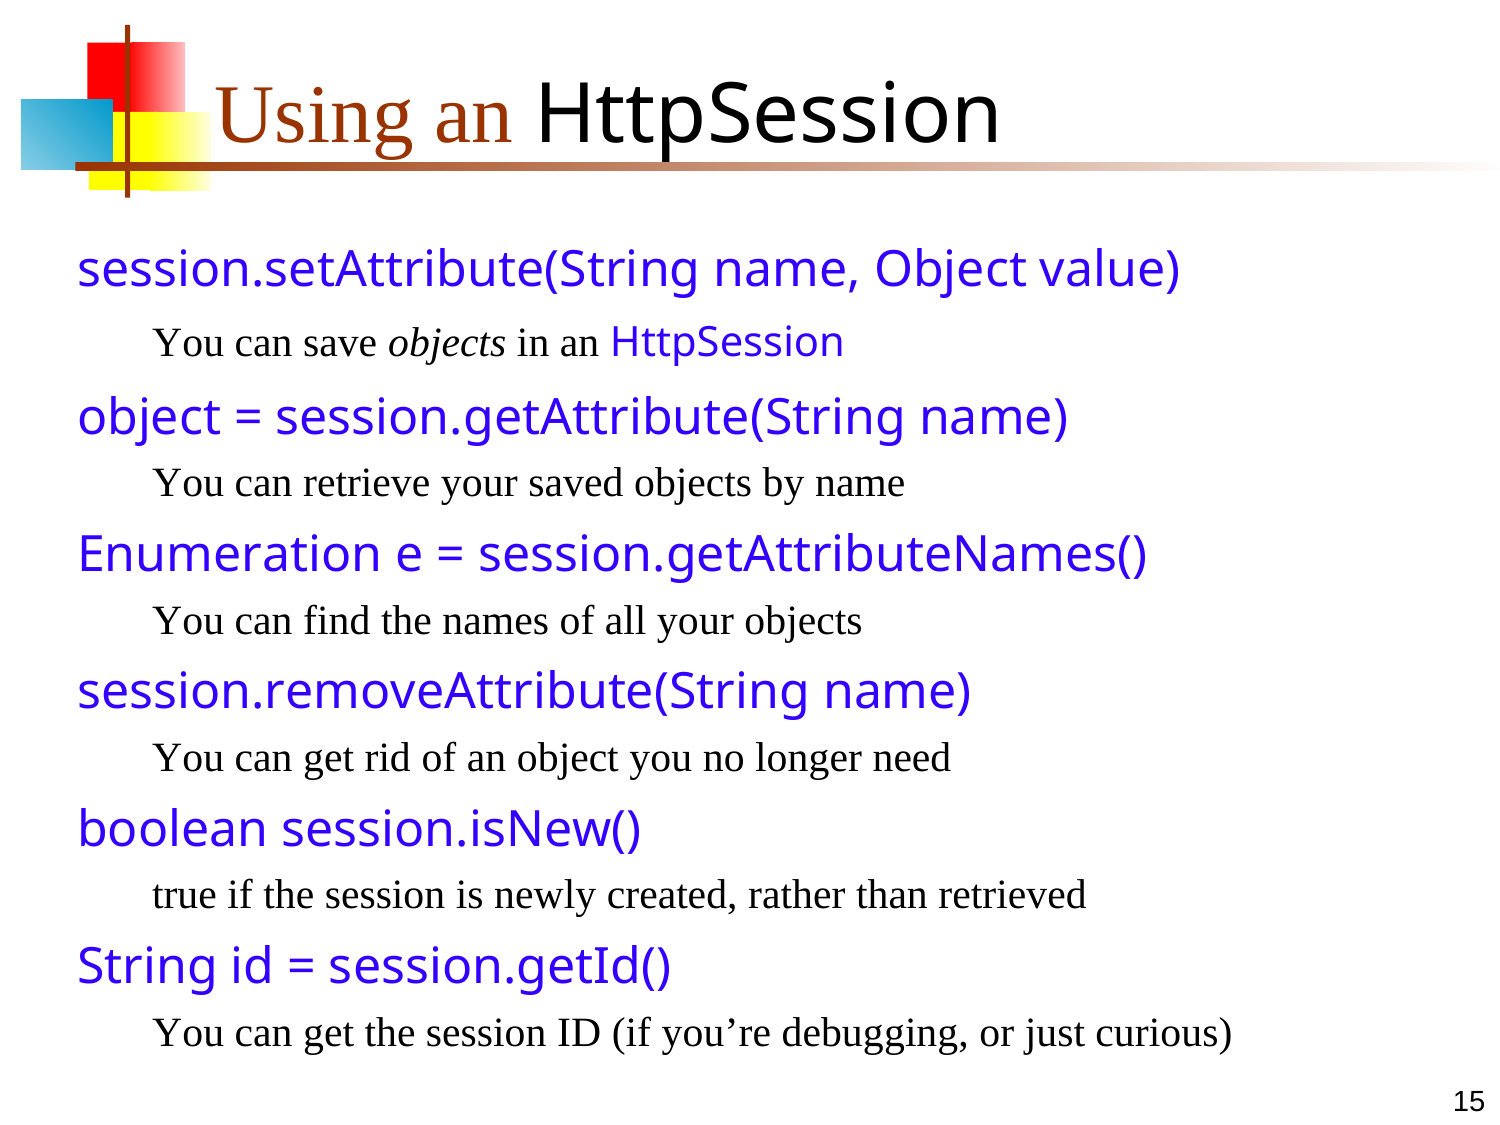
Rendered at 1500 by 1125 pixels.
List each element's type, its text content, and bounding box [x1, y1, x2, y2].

title Using an HttpSession [199, 37, 1479, 175]
list session.setAttribute(String name, Object value) You can save objects in an HttpSession object = session.getAttribute(String name) You can retrieve your saved objects by name Enumeration e = session.getAttributeNames() You can find the names of all your objects session.removeAttribute(String name) You can get rid of an object you no longer need boolean session.isNew() true if the session is newly created, rather than retrieved String id = session.getId() You can get the session ID (if you’re debugging, or just curious) [62, 224, 1469, 1063]
